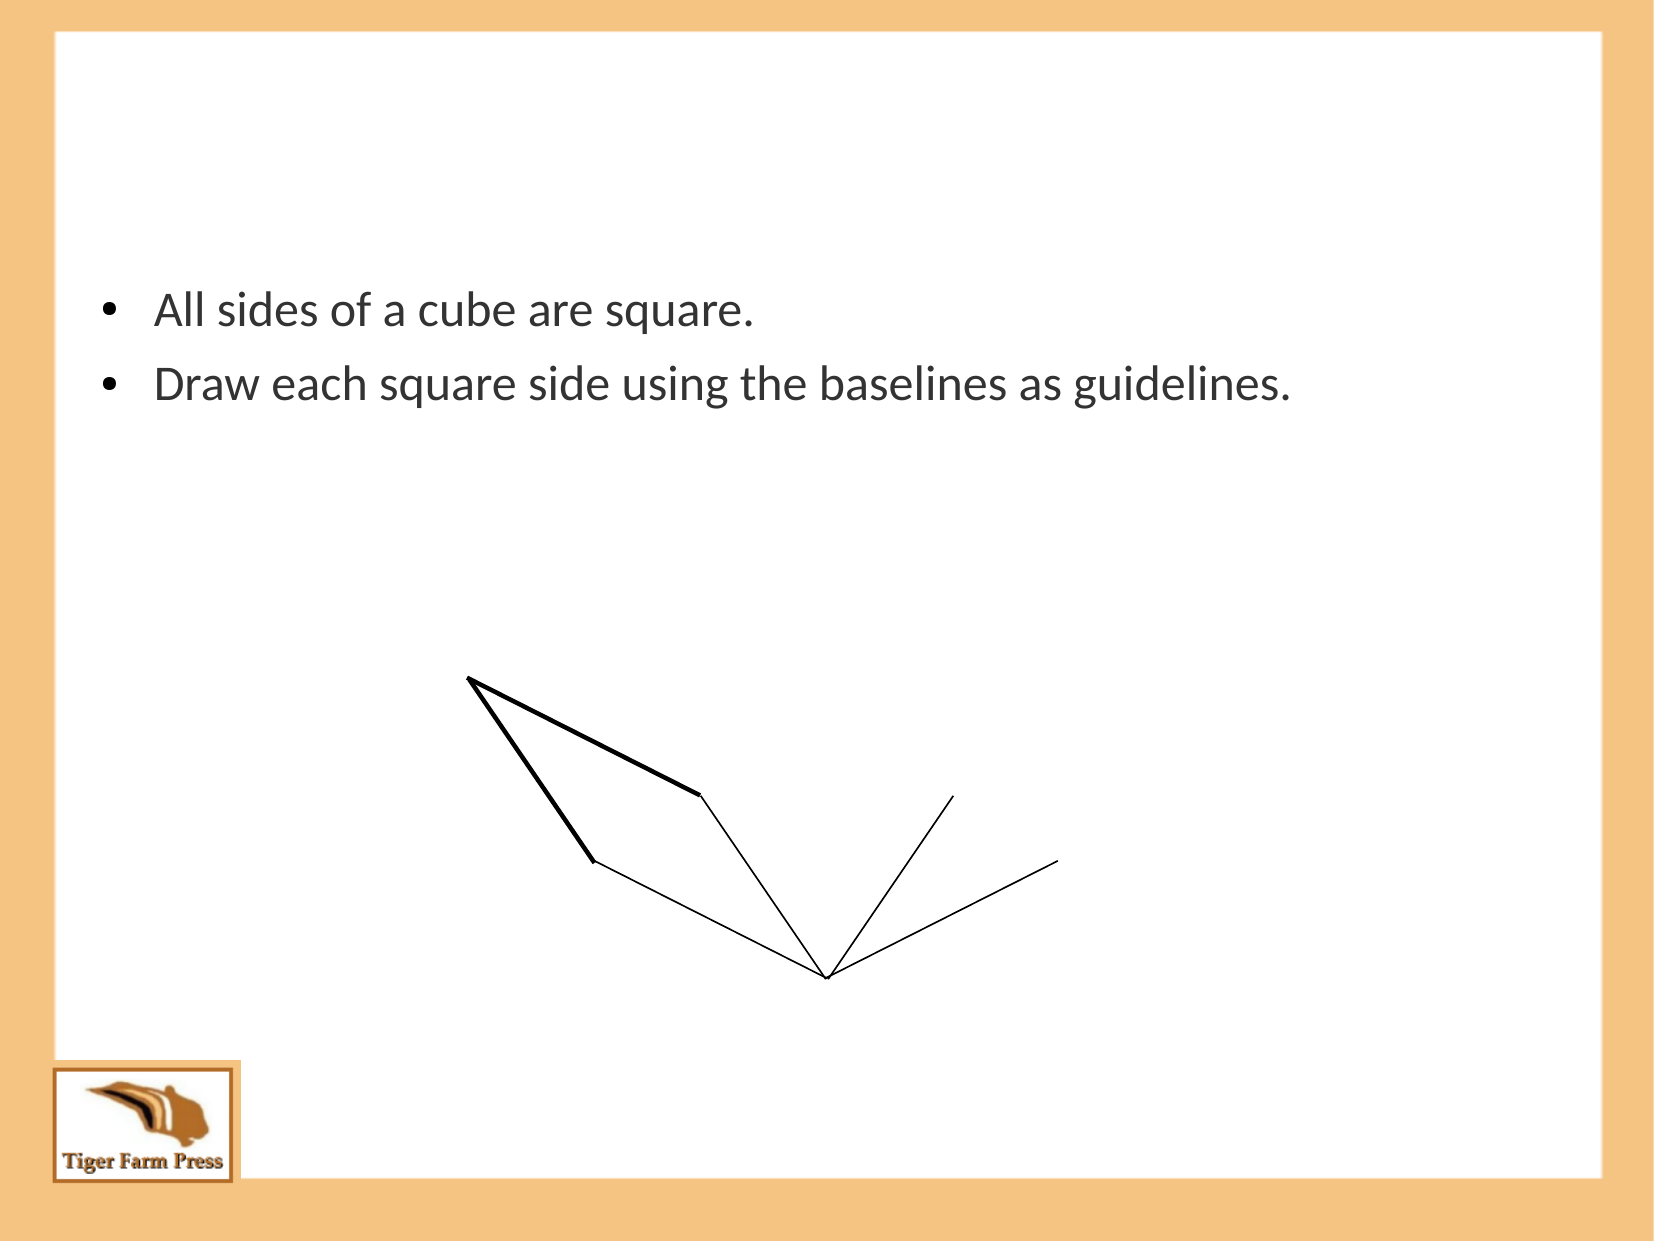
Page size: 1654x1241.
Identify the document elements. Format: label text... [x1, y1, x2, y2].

list All sides of a cube are square. Draw each square side using the baselines as guidelines. [82, 290, 1572, 1109]
picture [0, 0, 1654, 1241]
